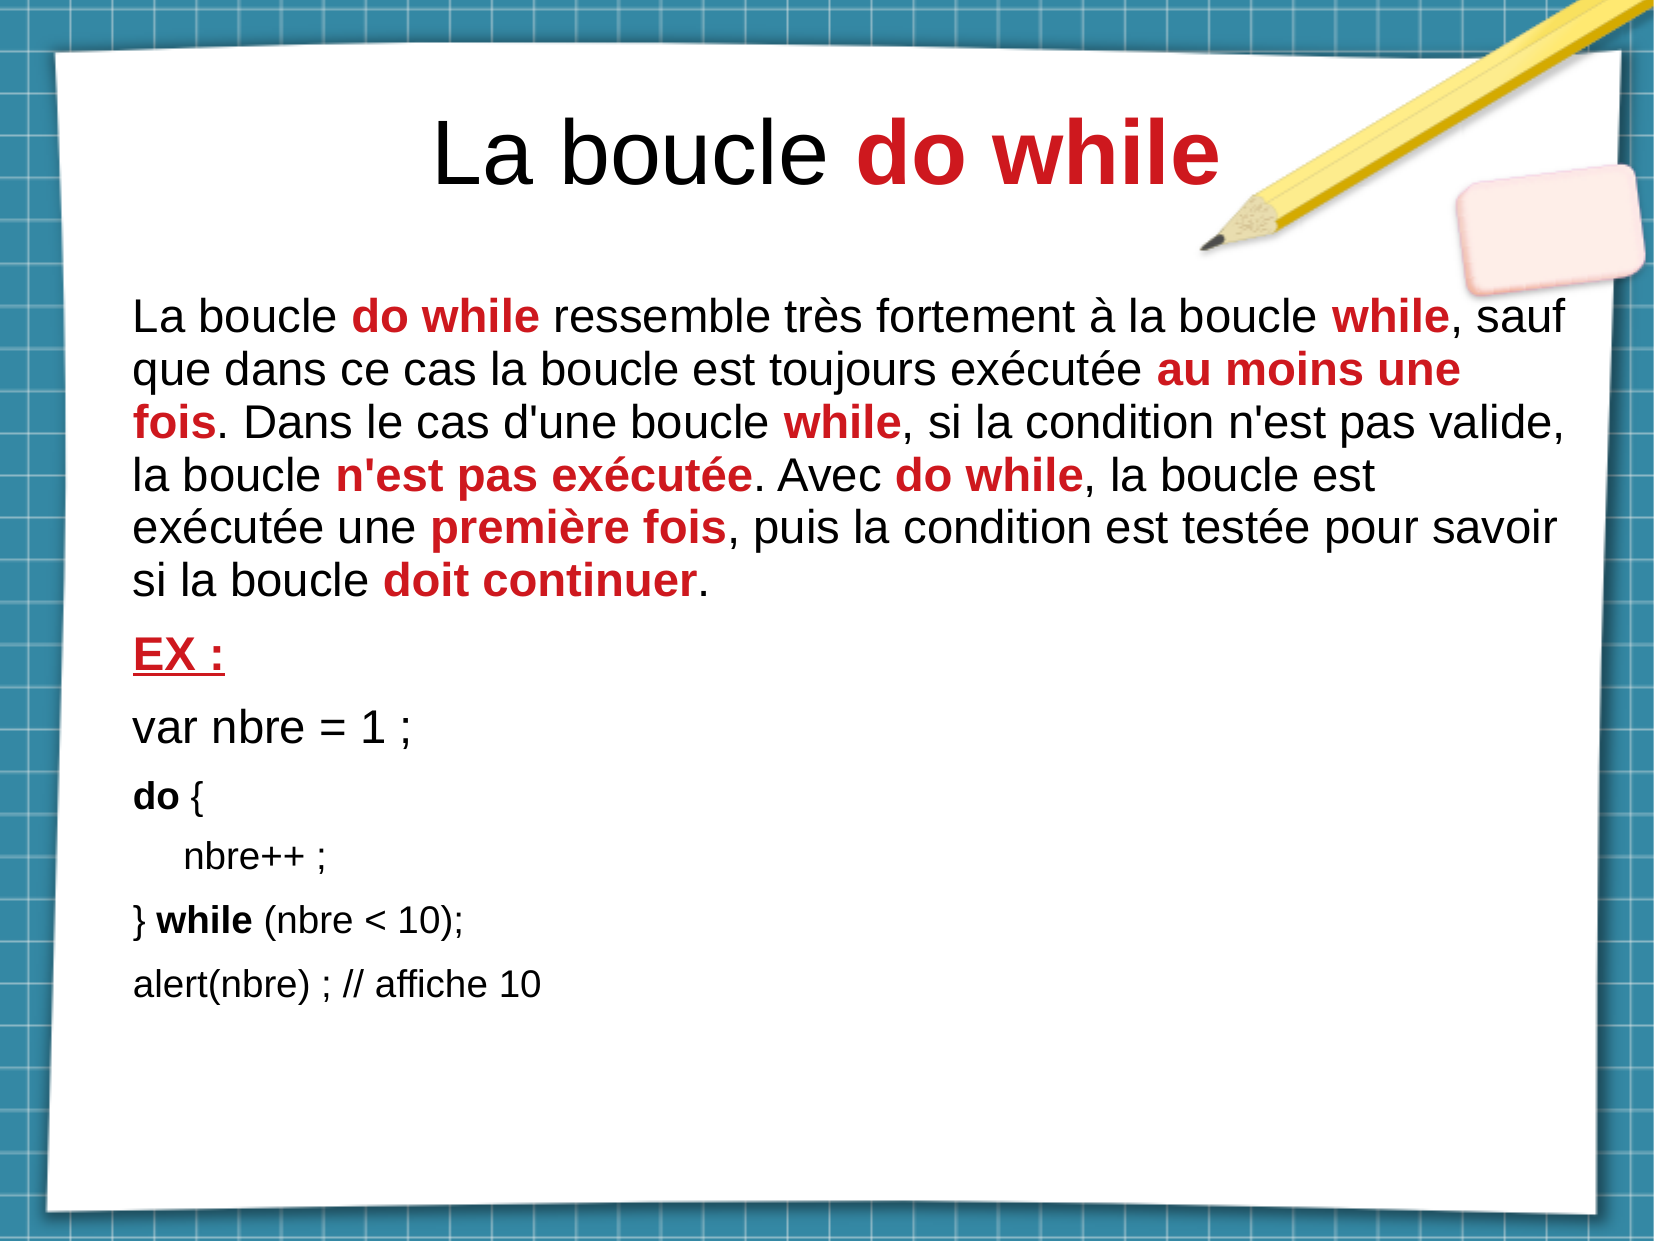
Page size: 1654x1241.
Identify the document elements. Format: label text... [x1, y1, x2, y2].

picture [0, 0, 1654, 1241]
list La boucle do while ressemble très fortement à la boucle while, sauf que dans ce cas la boucle est toujours exécutée au moins une fois. Dans le cas d'une boucle while, si la condition n'est pas valide, la boucle n'est pas exécutée. Avec do while, la boucle est exécutée une première fois, puis la condition est testée pour savoir si la boucle doit continuer. EX : var nbre = 1 ; do { nbre++ ; } while (nbre < 10); alert(nbre) ; // affiche 10 [82, 290, 1571, 1010]
title La boucle do while [82, 49, 1571, 257]
